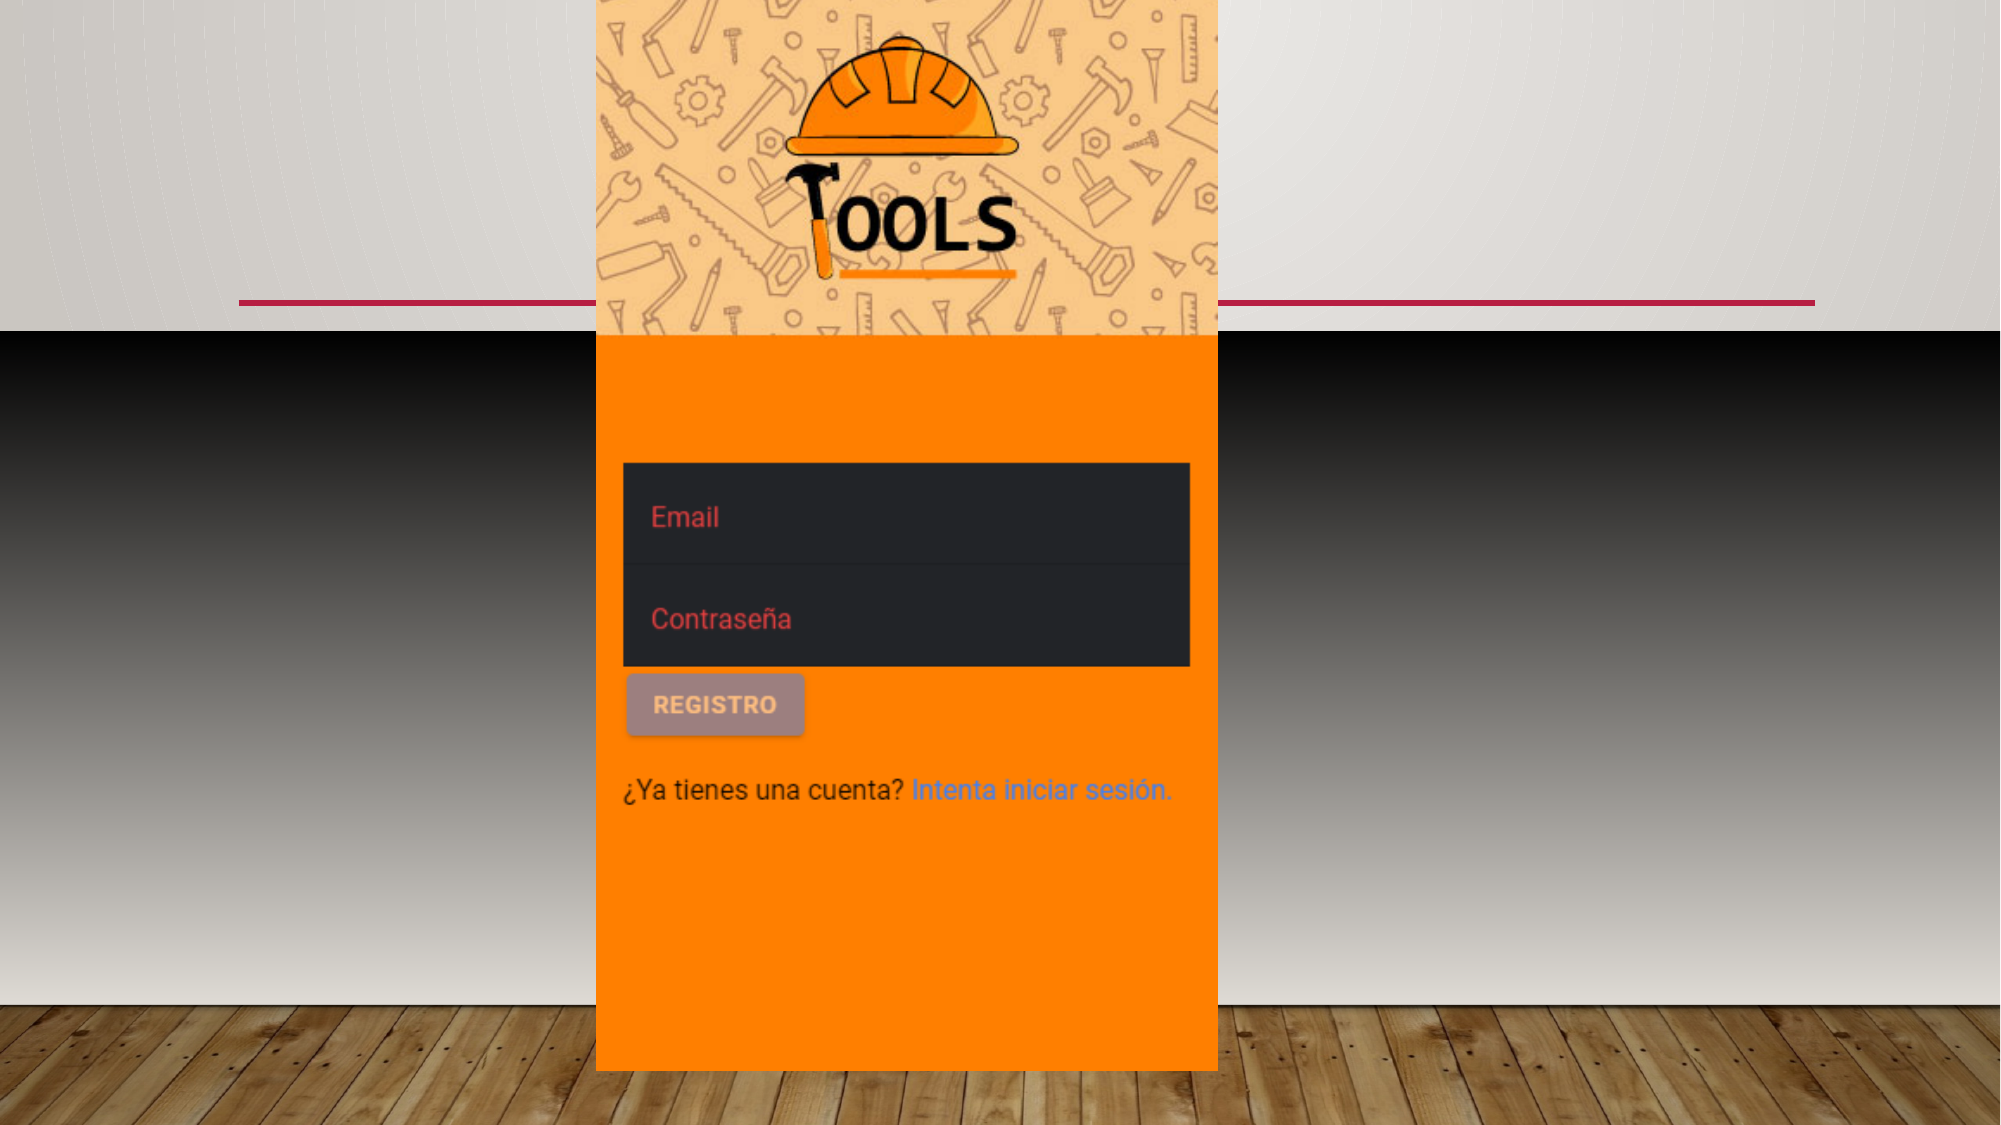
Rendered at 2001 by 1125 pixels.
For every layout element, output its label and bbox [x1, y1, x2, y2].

picture [596, 0, 1218, 1071]
